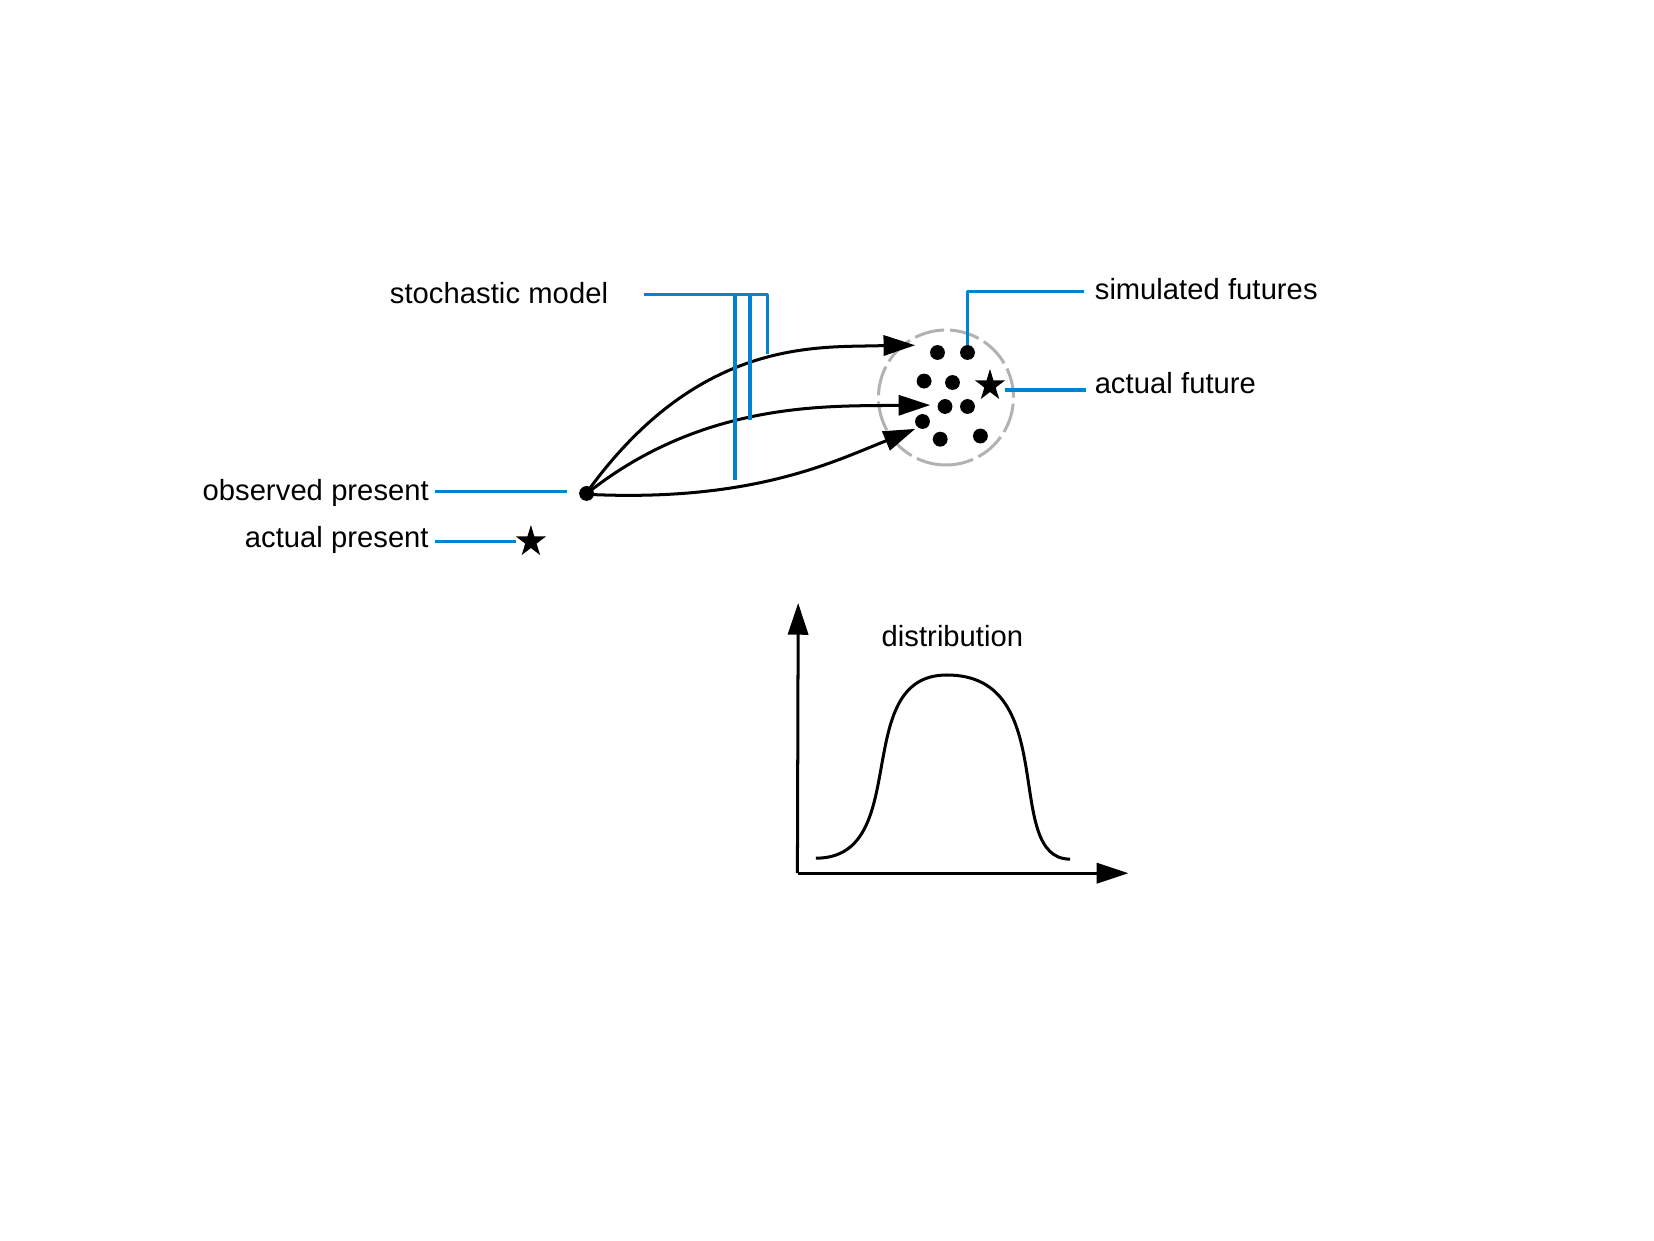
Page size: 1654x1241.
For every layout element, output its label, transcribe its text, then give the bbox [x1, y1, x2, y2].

text_box [932, 431, 948, 447]
text_box observed present [187, 466, 509, 547]
text_box actual present [229, 513, 455, 562]
text_box [975, 368, 1006, 400]
text_box [930, 345, 946, 361]
text_box distribution [866, 612, 1065, 661]
text_box stochastic model [375, 270, 661, 318]
text_box actual future [1080, 360, 1279, 408]
text_box [960, 398, 976, 414]
text_box [579, 485, 594, 501]
text_box [937, 398, 953, 414]
text_box [515, 525, 546, 556]
text_box [960, 345, 976, 361]
text_box [972, 428, 988, 444]
text_box [945, 375, 961, 391]
text_box [916, 373, 932, 389]
text_box [915, 413, 931, 429]
text_box simulated futures [1080, 265, 1501, 314]
